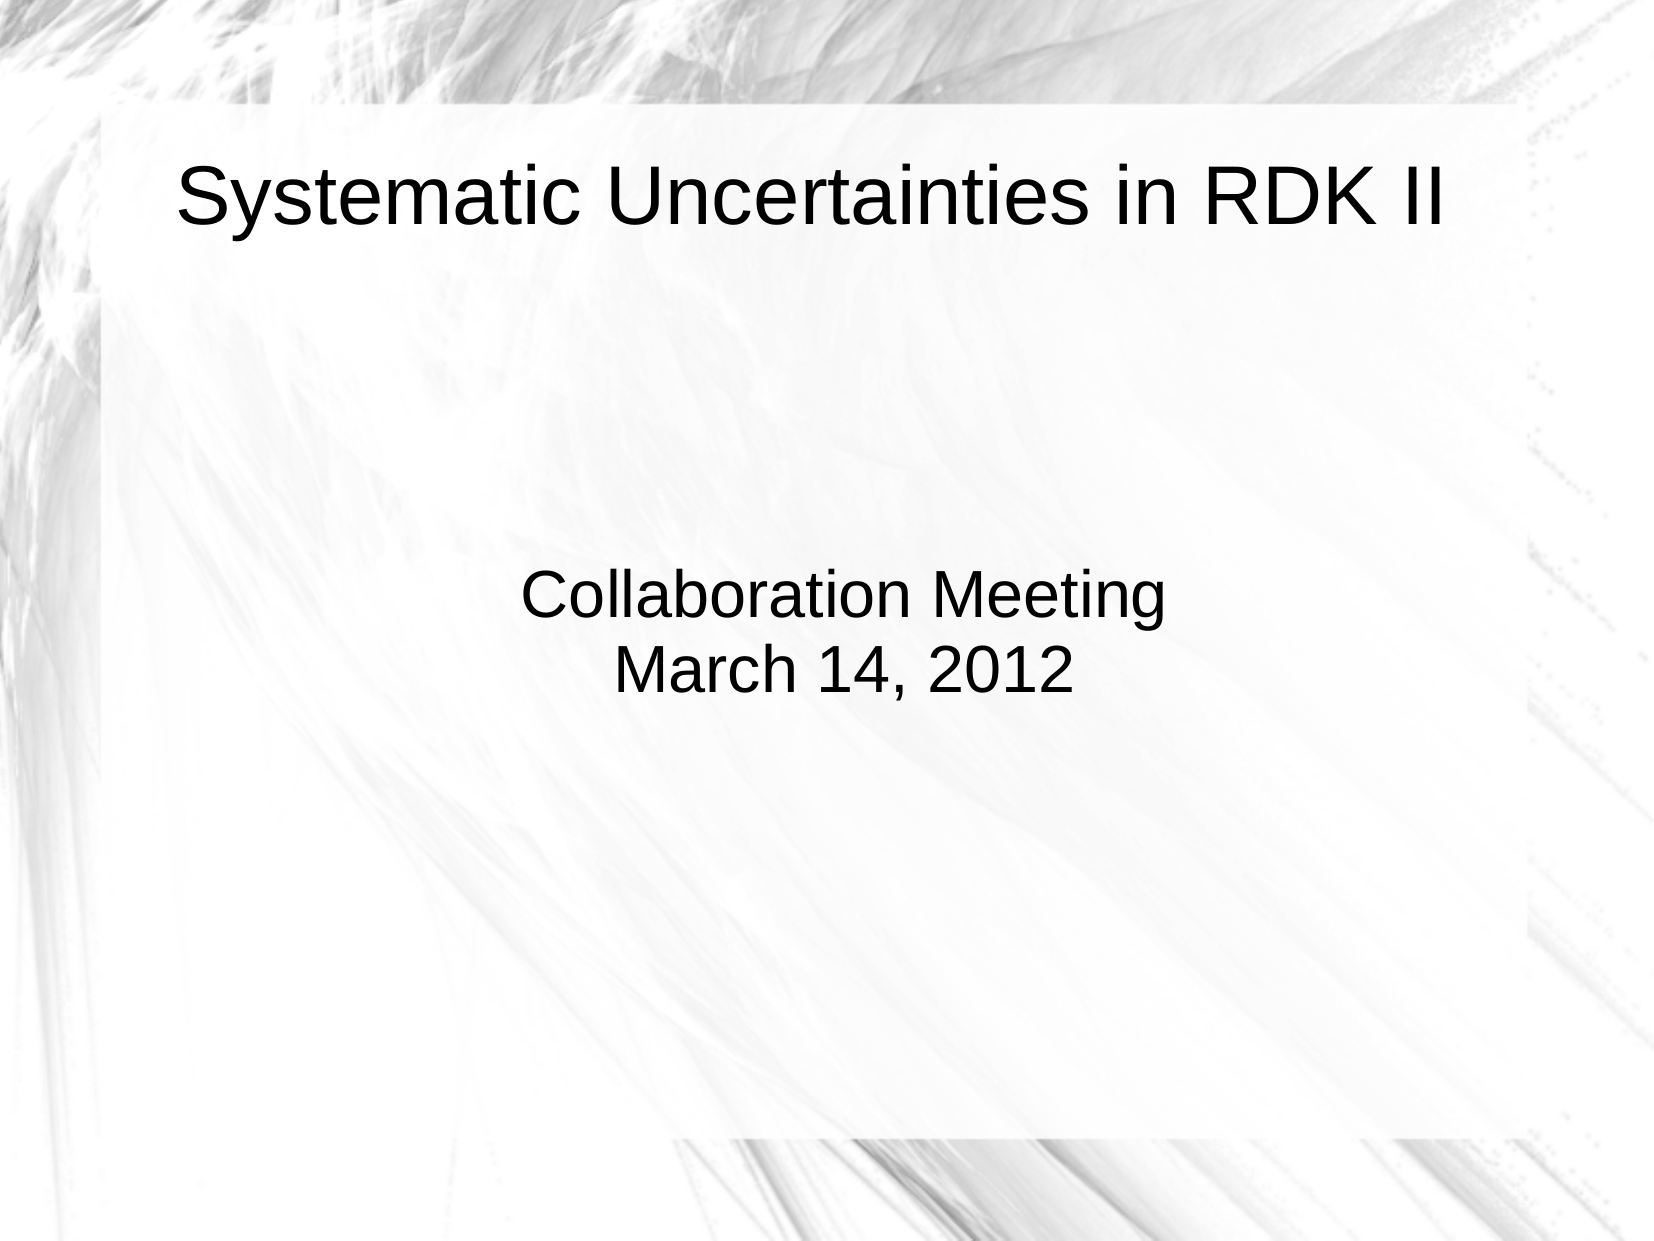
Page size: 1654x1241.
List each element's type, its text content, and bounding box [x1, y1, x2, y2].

title Systematic Uncertainties in RDK II [118, 112, 1506, 281]
picture [0, 0, 1654, 1241]
subtitle Collaboration Meeting March 14, 2012 [118, 319, 1571, 945]
